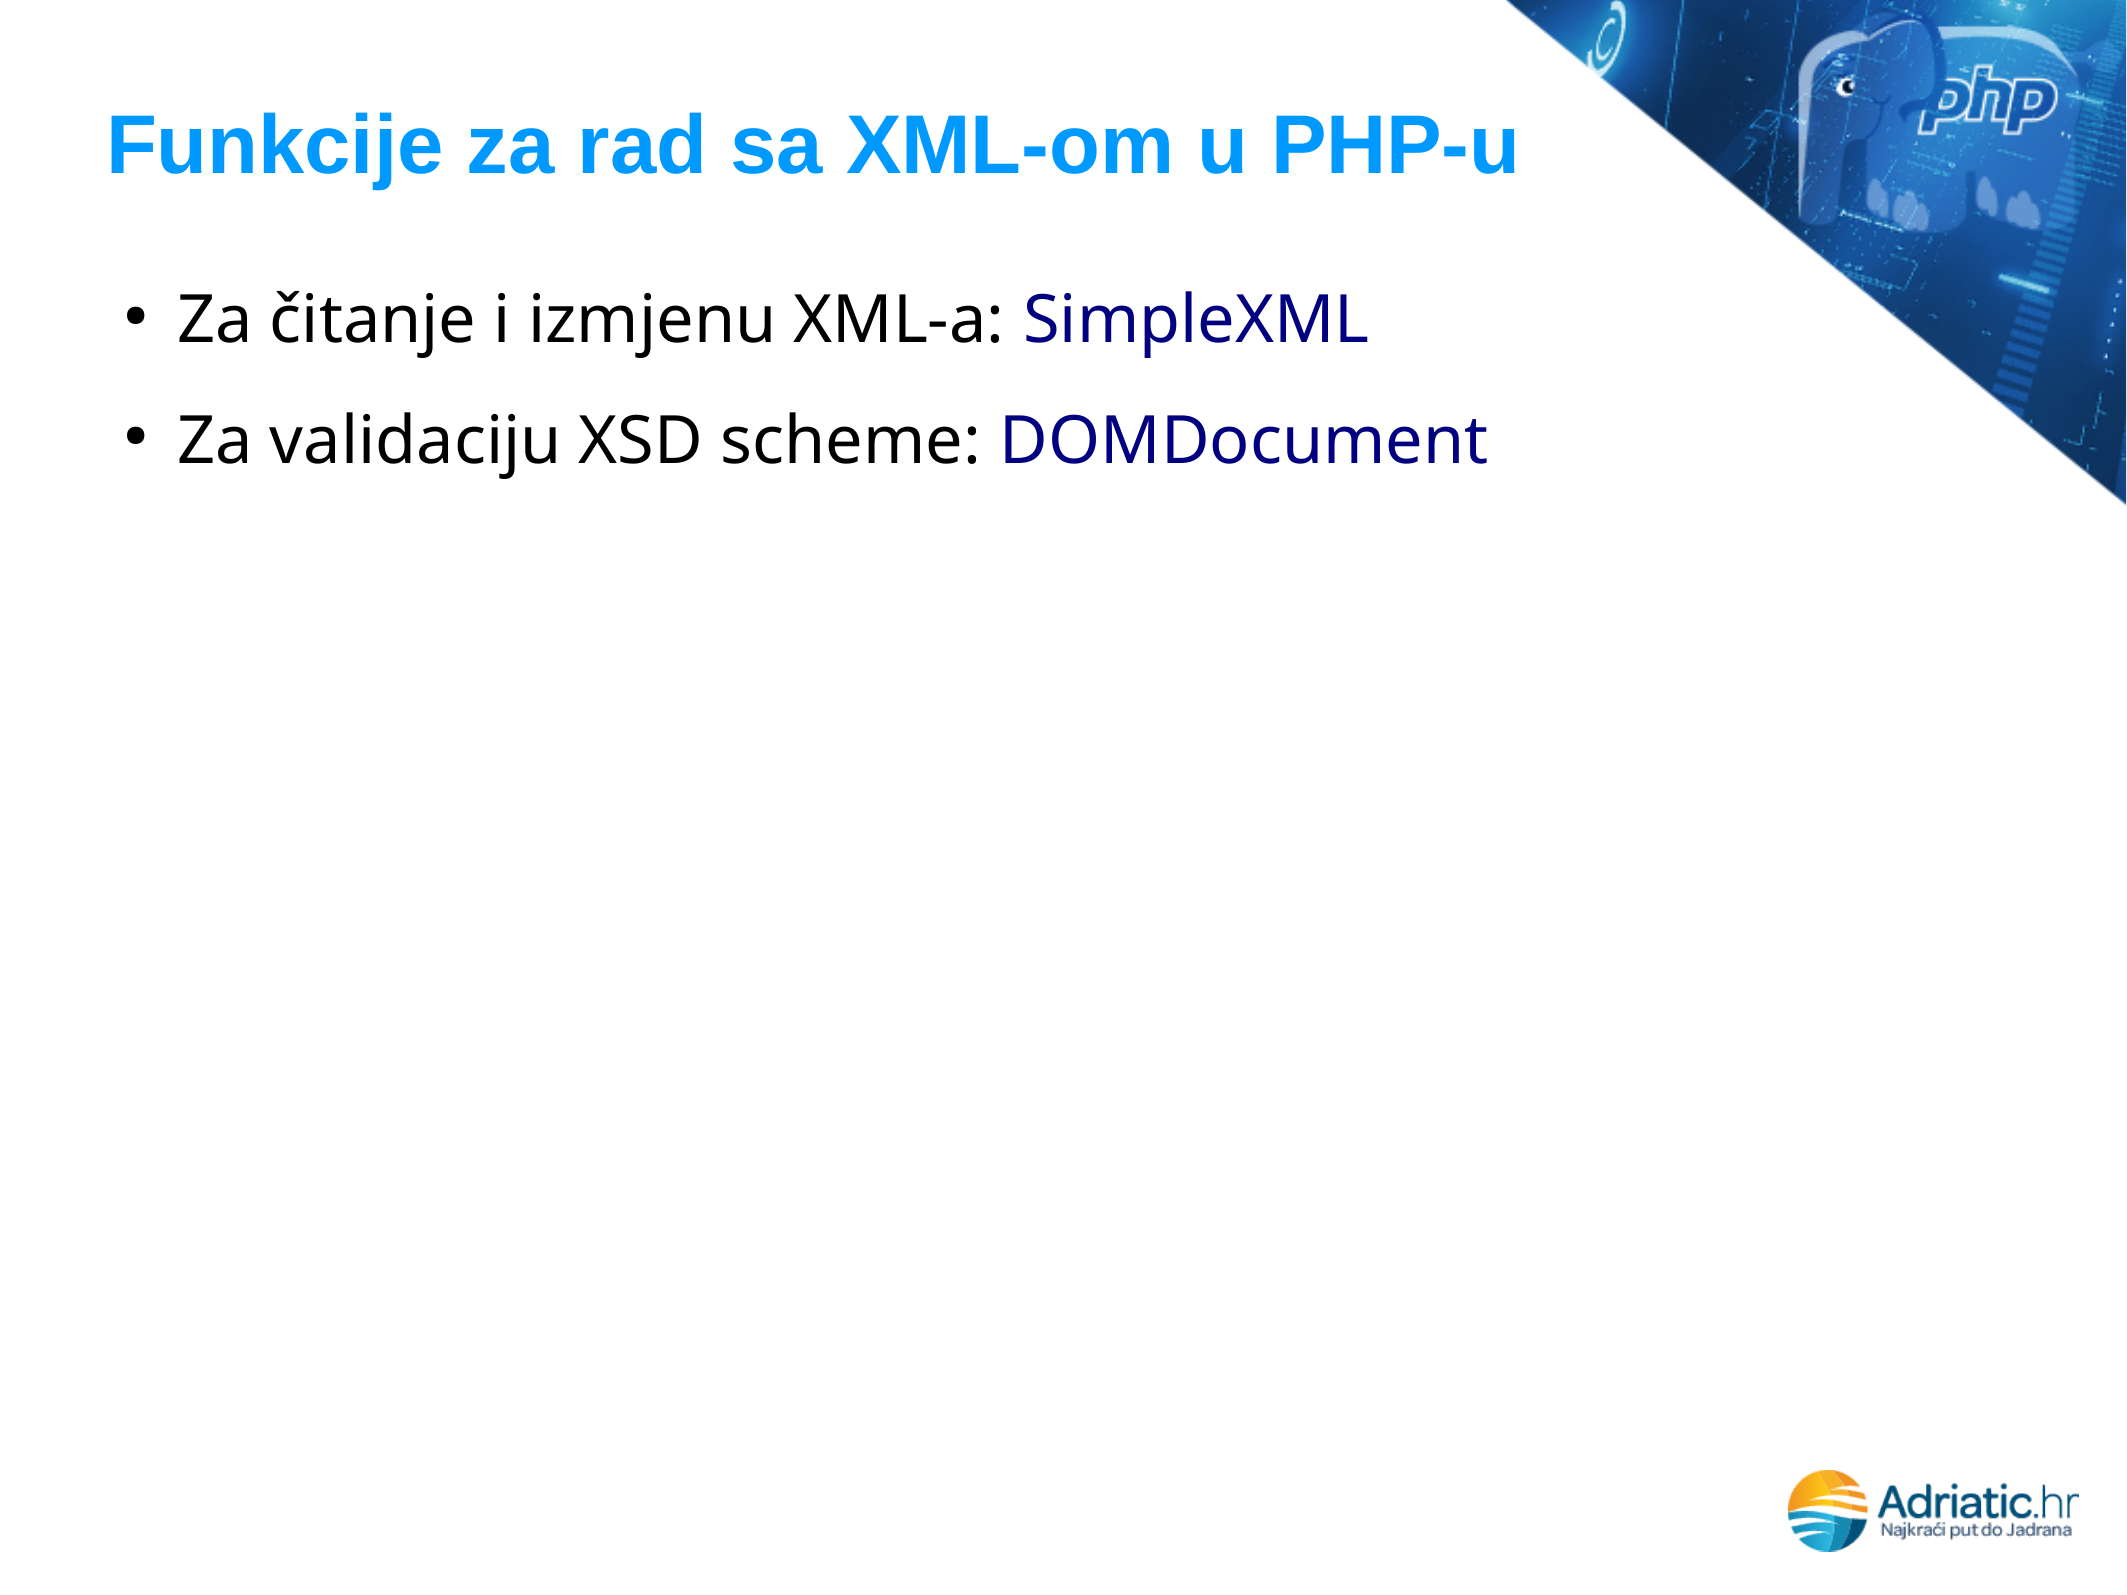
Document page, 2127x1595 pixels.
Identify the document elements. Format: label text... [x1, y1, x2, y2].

picture [1788, 1470, 2079, 1552]
picture [1505, 0, 2127, 625]
list Za čitanje i izmjenu XML-a: SimpleXML Za validaciju XSD scheme: DOMDocument [106, 271, 2020, 1453]
title Funkcije za rad sa XML-om u PHP-u [106, 70, 1630, 219]
